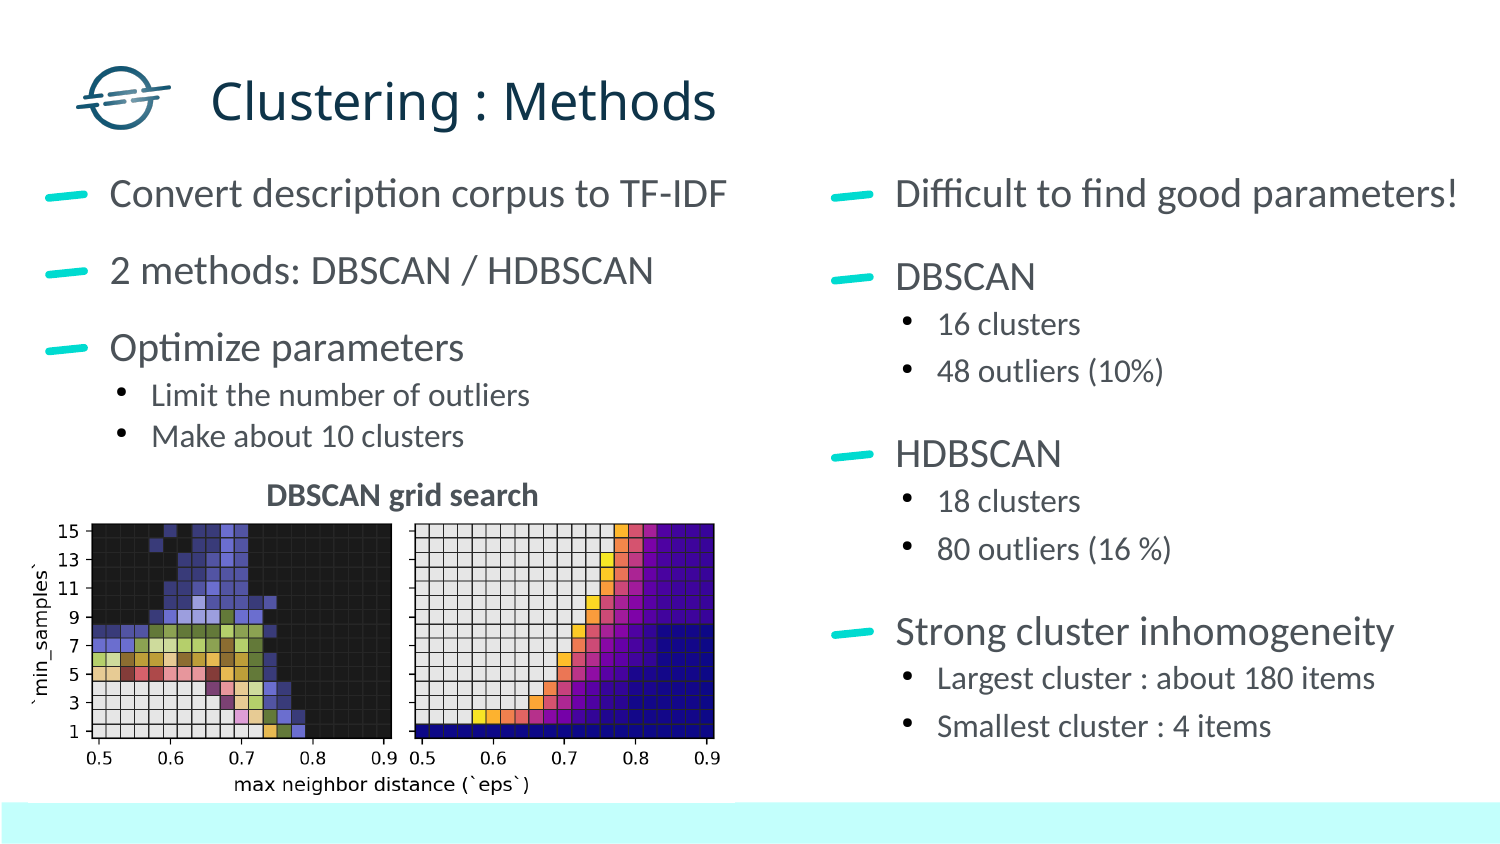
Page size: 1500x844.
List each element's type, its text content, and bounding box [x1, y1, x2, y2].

title 2 methods: DBSCAN / HDBSCAN [94, 228, 694, 314]
text_box [830, 190, 874, 202]
title Largest cluster : about 180 items [886, 641, 1411, 712]
title Optimize parameters [94, 304, 716, 393]
title 80 outliers (16 %) [886, 511, 1204, 576]
text_box [831, 450, 874, 462]
picture [28, 499, 735, 803]
title 48 outliers (10%) [886, 334, 1212, 399]
title Clustering : Methods [195, 53, 1154, 141]
title Difficult to find good parameters! [880, 151, 1480, 239]
title Make about 10 clusters [100, 399, 617, 464]
text_box [831, 627, 874, 639]
title Smallest cluster : 4 items [886, 688, 1382, 754]
title HDBSCAN [880, 411, 1197, 499]
title DBSCAN grid search [236, 457, 569, 516]
title 18 clusters [886, 464, 1166, 511]
text_box [45, 343, 88, 356]
picture [76, 66, 171, 130]
title 16 clusters [886, 287, 1166, 334]
title Limit the number of outliers [100, 357, 579, 399]
text_box [45, 267, 88, 279]
title Convert description corpus to TF-IDF [94, 151, 746, 237]
title DBSCAN [880, 234, 1197, 322]
text_box [1, 802, 1500, 844]
title Strong cluster inhomogeneity [880, 588, 1422, 676]
text_box [831, 273, 874, 285]
text_box [45, 190, 88, 202]
